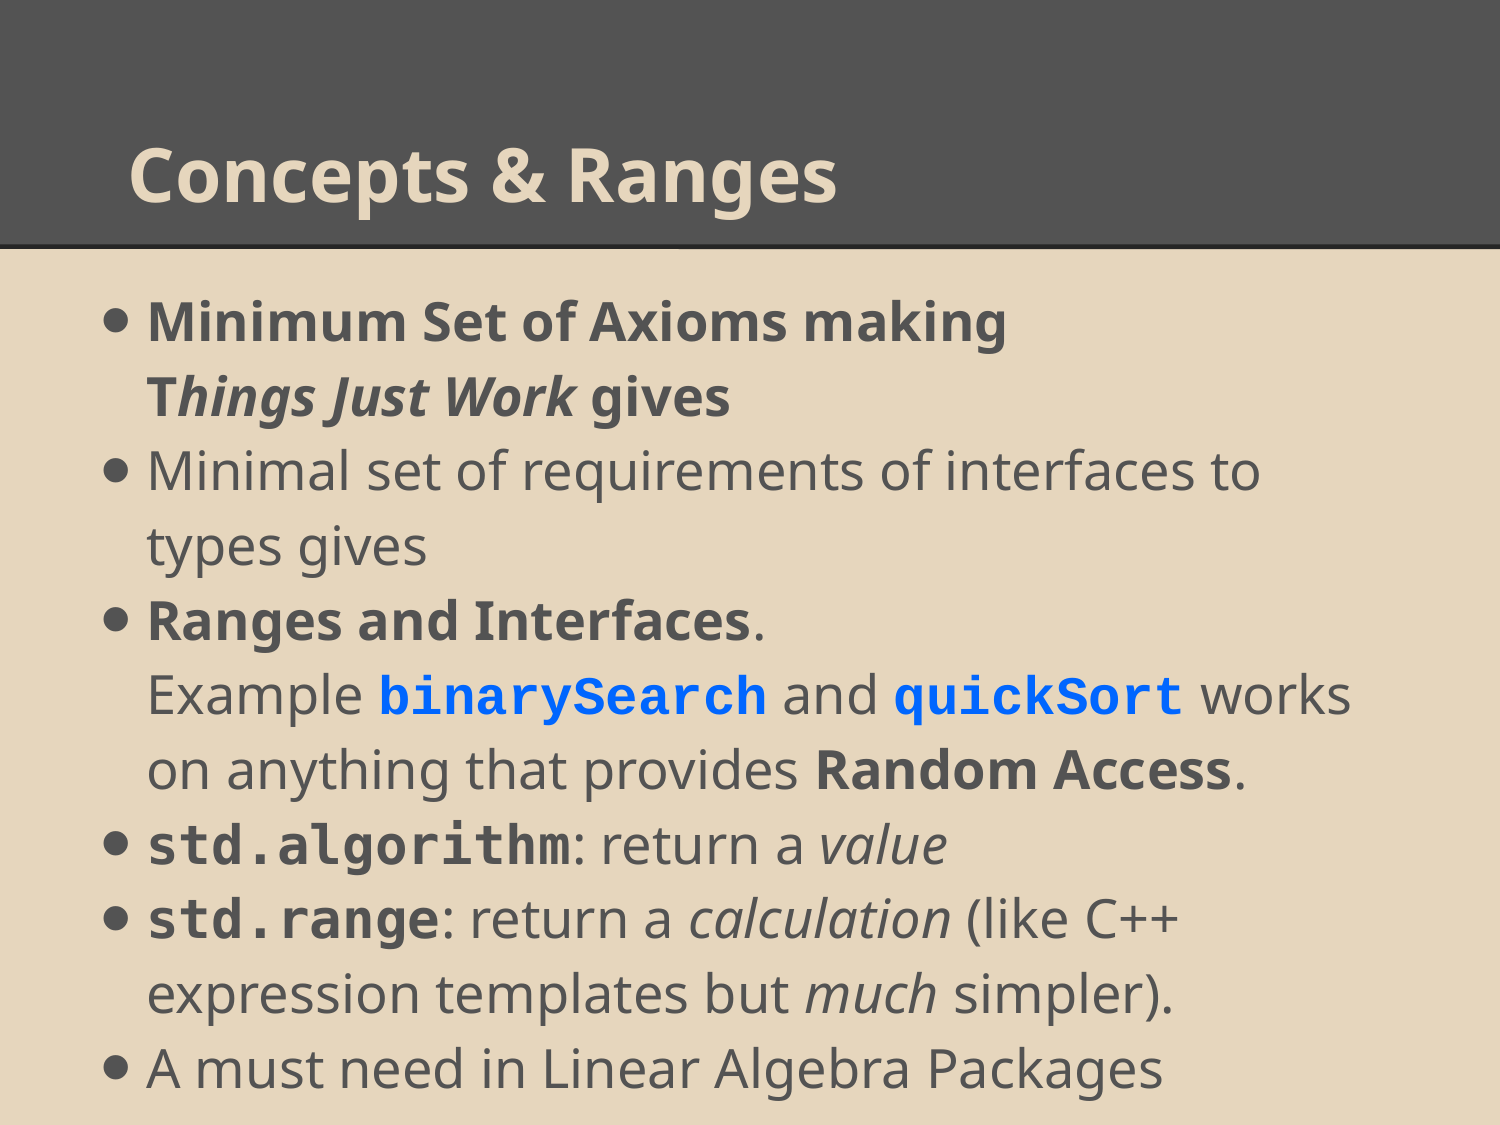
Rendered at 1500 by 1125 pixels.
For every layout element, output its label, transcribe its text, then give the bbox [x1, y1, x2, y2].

title Concepts & Ranges [75, 45, 1425, 233]
list Minimum Set of Axioms making Things Just Work gives Minimal set of requirements of interfaces to types gives Ranges and Interfaces. Example binarySearch and quickSort works on anything that provides Random Access. std.algorithm: return a value std.range: return a calculation (like C++ expression templates but much simpler). A must need in Linear Algebra Packages [75, 262, 1425, 1078]
